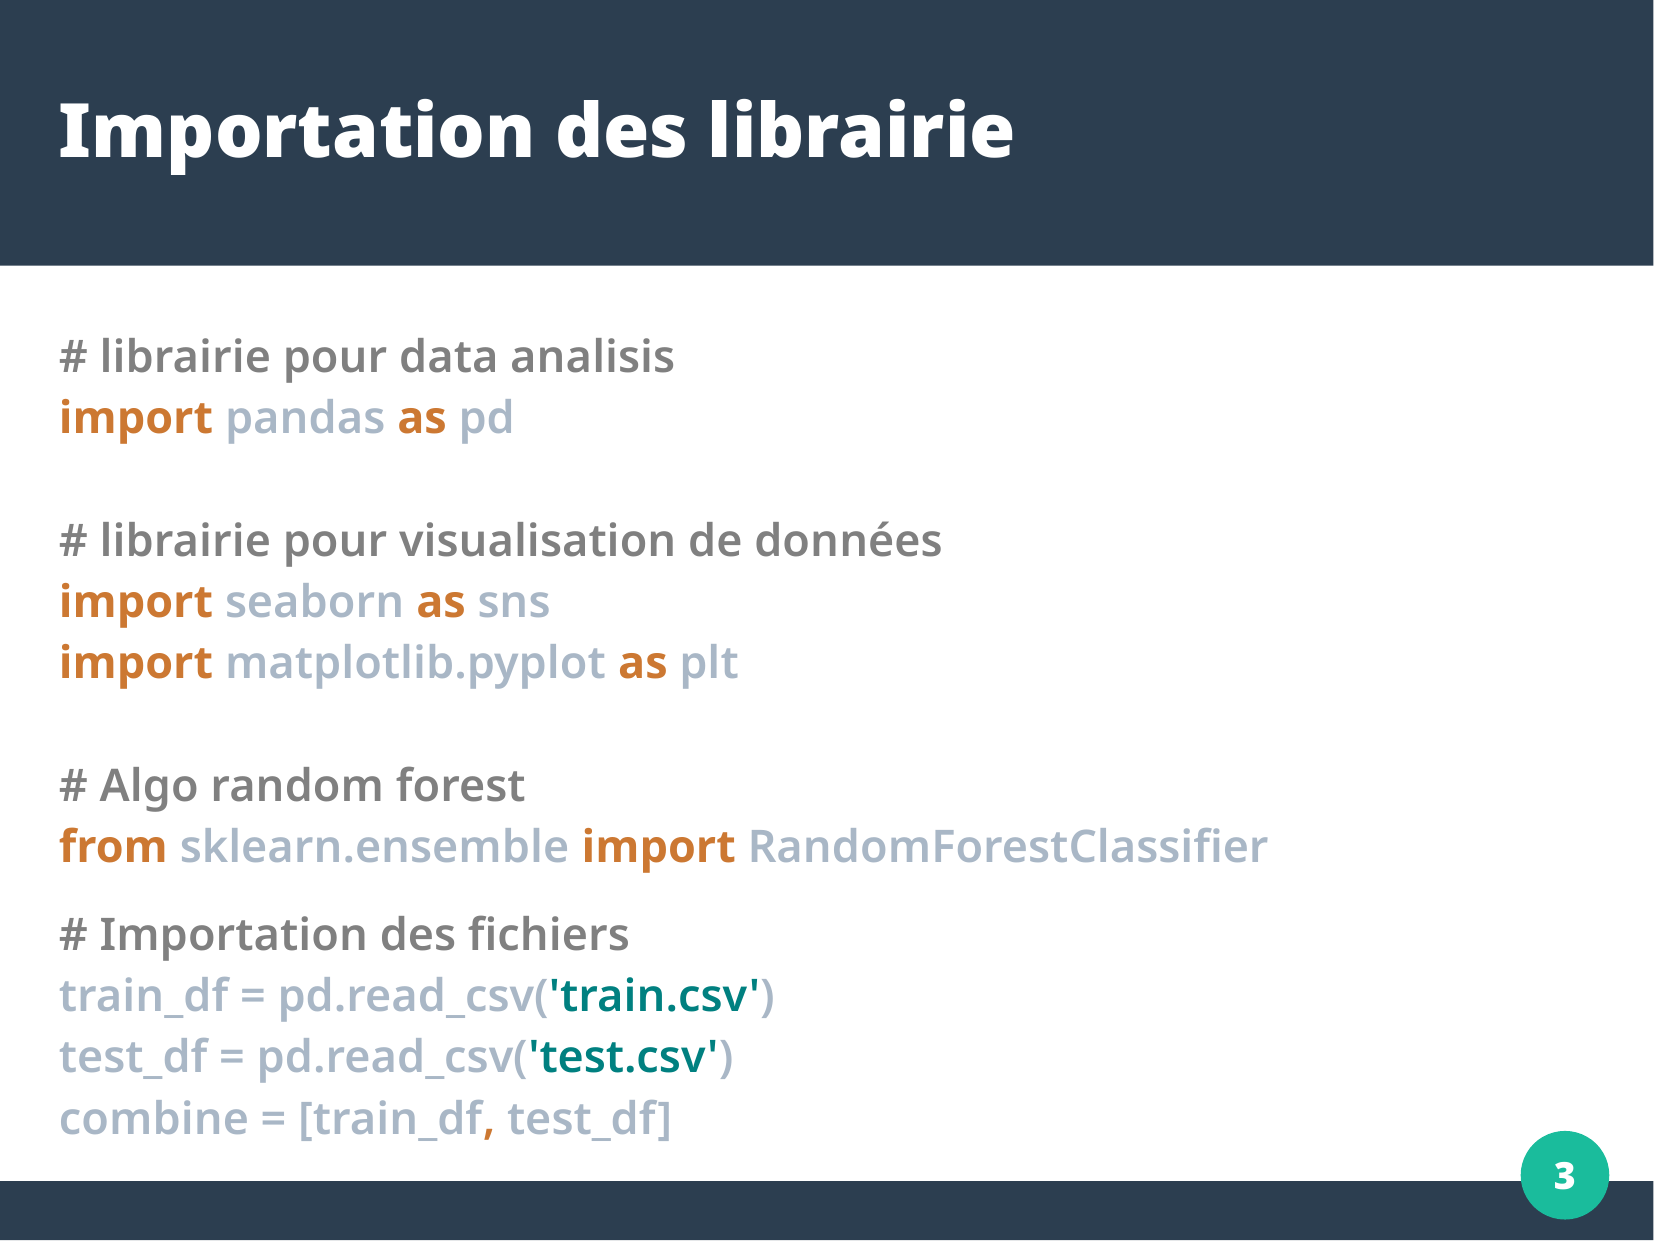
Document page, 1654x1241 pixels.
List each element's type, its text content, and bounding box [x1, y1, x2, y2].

title Importation des librairie [59, 49, 1595, 207]
list # librairie pour data analisis import pandas as pd # librairie pour visualisation de données import seaborn as sns import matplotlib.pyplot as plt # Algo random forest from sklearn.ensemble import RandomForestClassifier # Importation des fichiers train_df = pd.read_csv('train.csv') test_df = pd.read_csv('test.csv') combine = [train_df, test_df] [59, 324, 1595, 1152]
